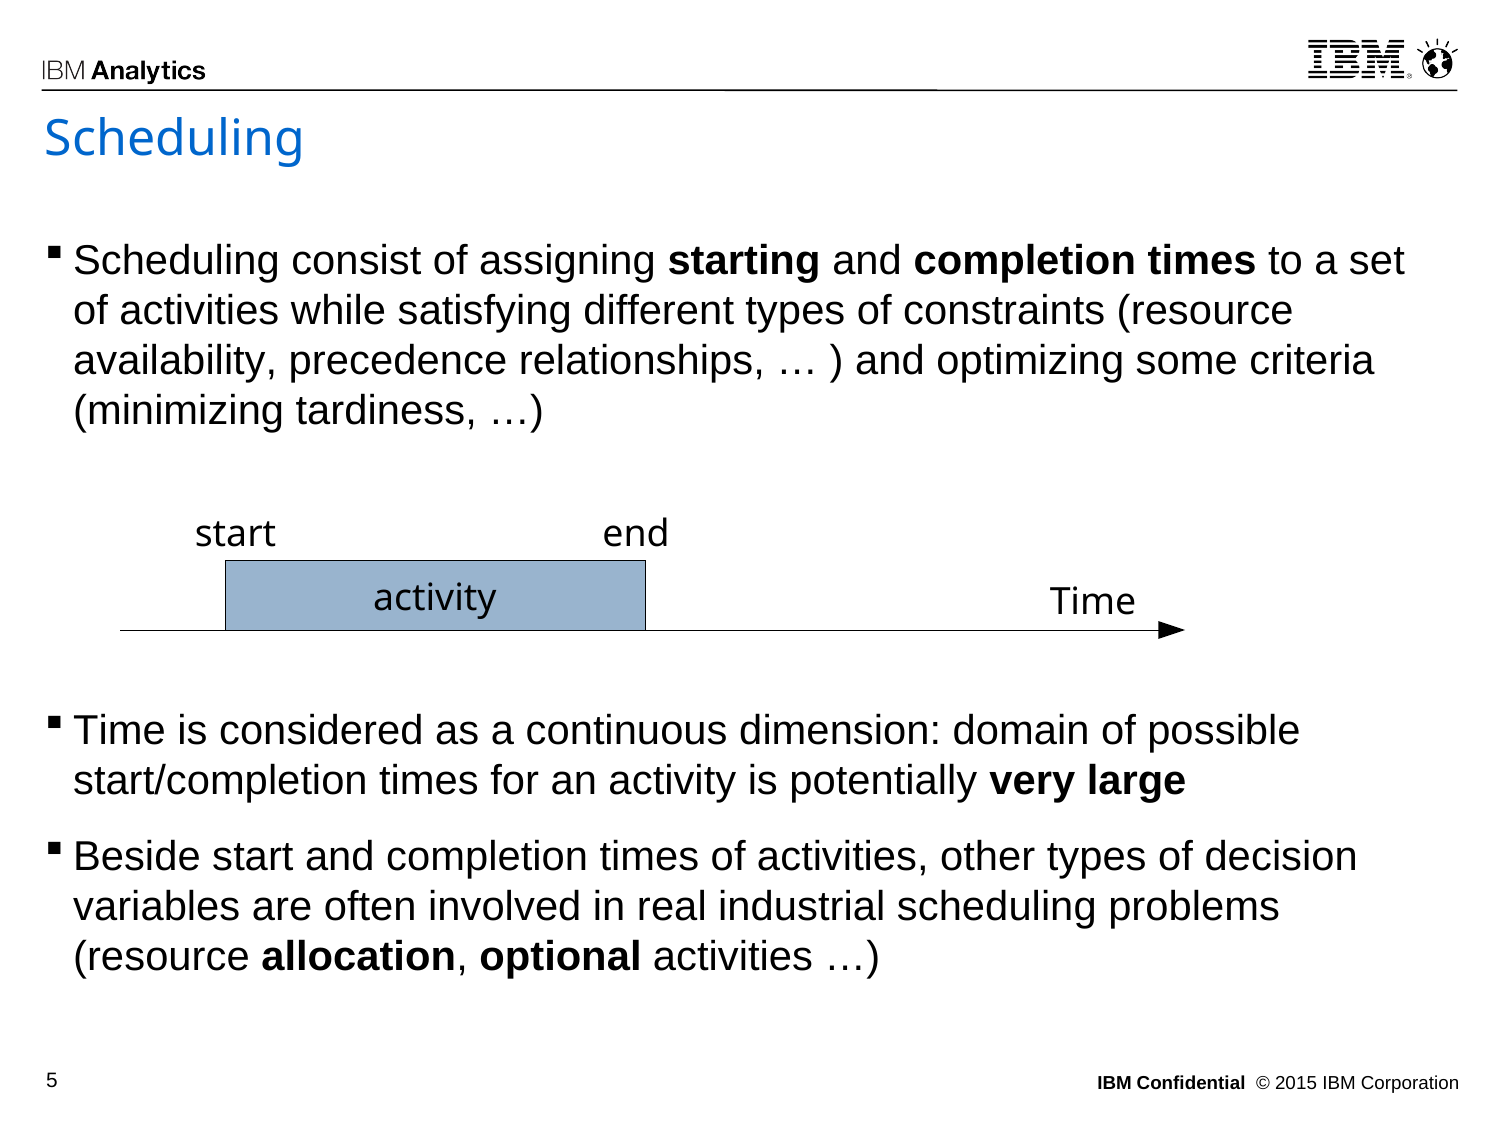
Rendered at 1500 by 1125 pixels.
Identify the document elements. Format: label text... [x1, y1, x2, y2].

text_box end [587, 501, 680, 562]
text_box start [180, 501, 285, 562]
title Scheduling [29, 97, 1500, 203]
picture [1294, 24, 1469, 91]
list Scheduling consist of assigning starting and completion times to a set of activities while satisfying different types of constraints (resource availability, precedence relationships, … ) and optimizing some criteria (minimizing tardiness, …) Time is considered as a continuous dimension: domain of possible start/completion times for an activity is potentially very large Beside start and completion times of activities, other types of decision variables are often involved in real industrial scheduling problems (resource allocation, optional activities …) [29, 224, 1426, 1066]
text_box Time [1035, 570, 1149, 630]
picture [24, 42, 224, 99]
text_box activity [225, 560, 646, 631]
